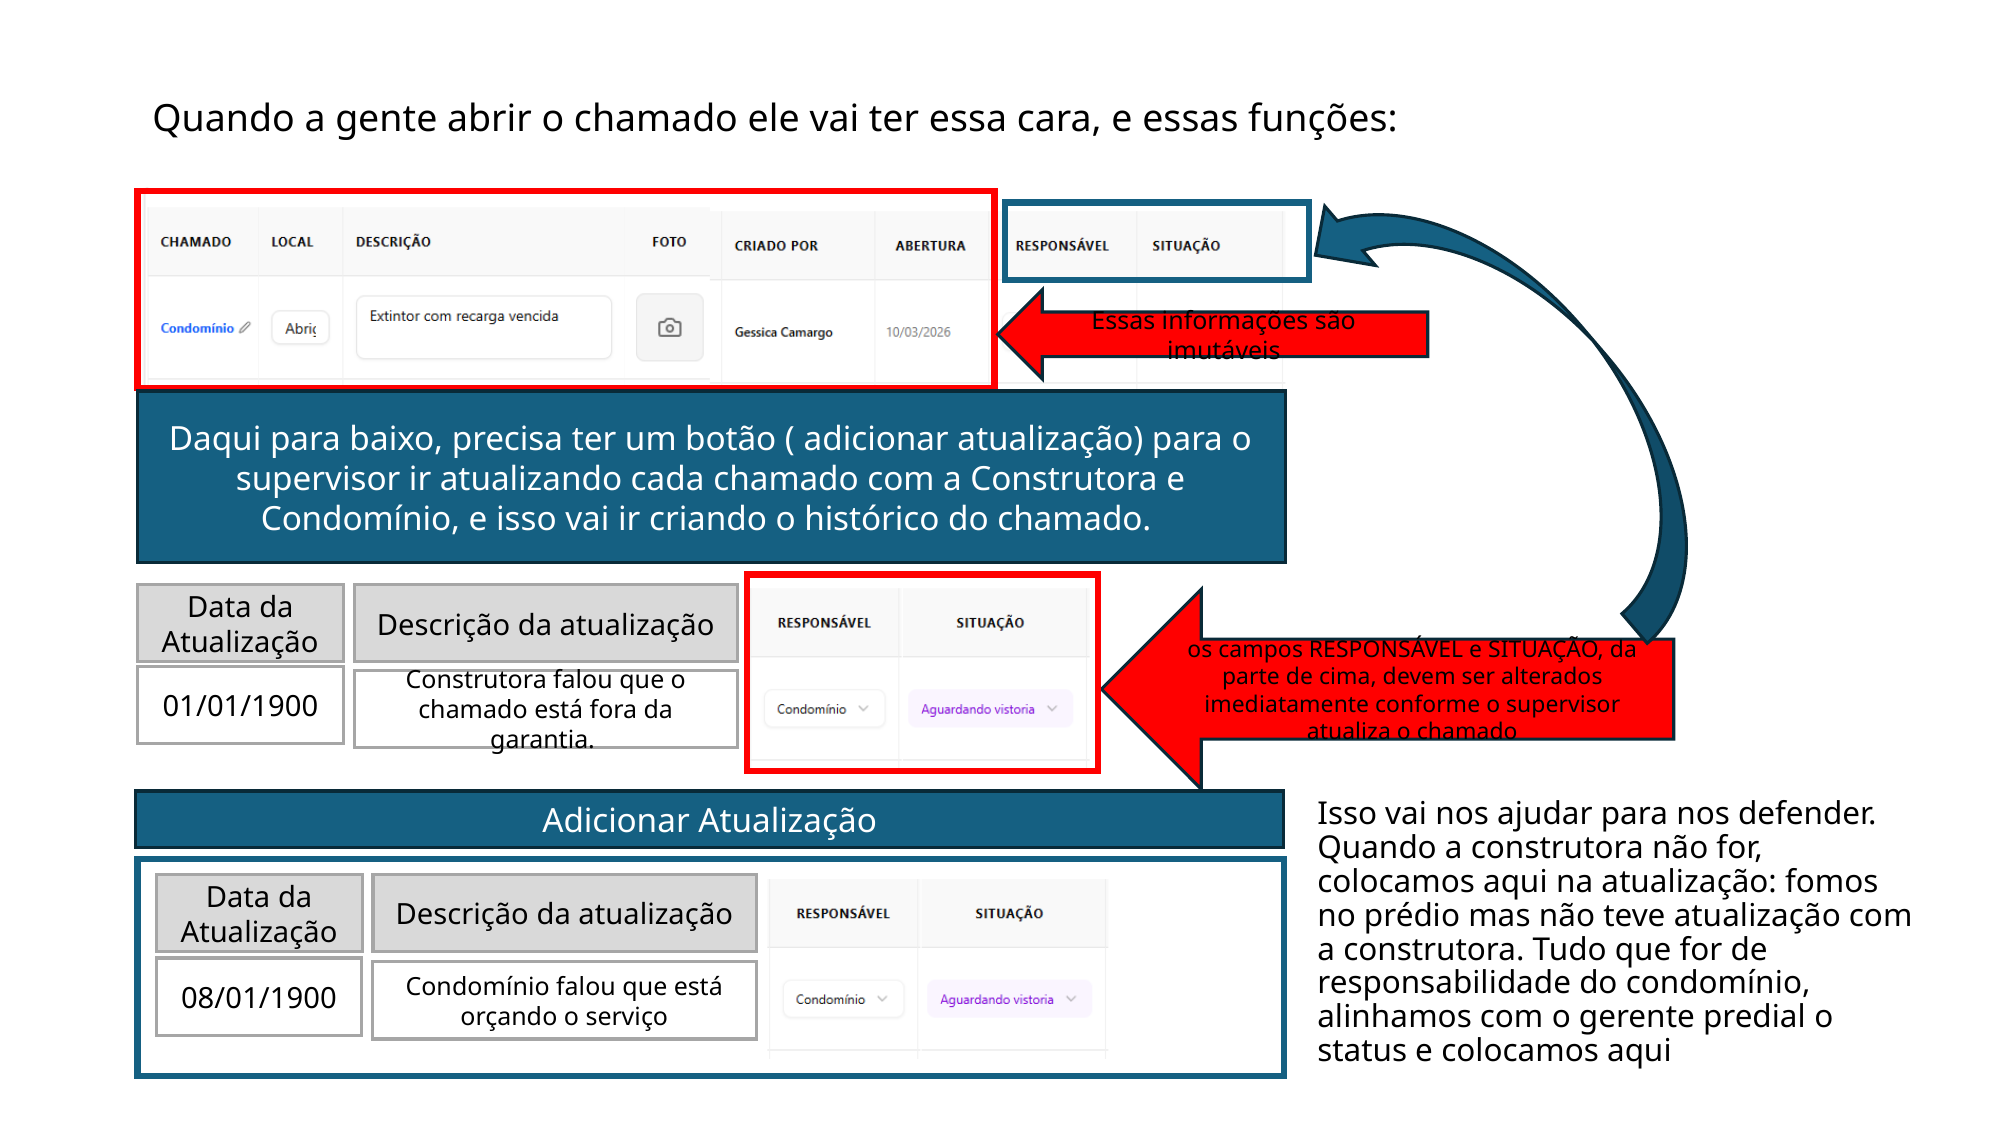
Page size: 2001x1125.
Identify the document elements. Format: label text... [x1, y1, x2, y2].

picture [750, 578, 1090, 768]
text_box os campos RESPONSÁVEL e SITUAÇÃO, da parte de cima, devem ser alterados imediatamente conforme o supervisor atualiza o chamado [1101, 589, 1674, 790]
picture [998, 191, 1286, 332]
text_box 01/01/1900 [137, 666, 344, 744]
picture [767, 862, 1109, 1059]
text_box Daqui para baixo, precisa ter um botão ( adicionar atualização) para o supervisor ir atualizando cada chamado com a Construtora e Condomínio, e isso vai ir criando o histórico do chamado. [137, 391, 1286, 563]
text_box Condomínio falou que está orçando o serviço [372, 961, 757, 1039]
text_box Adicionar Atualização [135, 790, 1284, 848]
text_box Descrição da atualização [354, 584, 738, 662]
picture [1008, 206, 1286, 277]
picture [998, 336, 1286, 391]
text_box 08/01/1900 [156, 957, 362, 1036]
text_box [1315, 206, 1687, 644]
text_box Isso vai nos ajudar para nos defender. Quando a construtora não for, colocamos aqui na atualização: fomos no prédio mas não teve atualização com a construtora. Tudo que for de responsabilidade do condomínio, alinhamos com o gerente predial o status e colocamos aqui [1302, 789, 1935, 1077]
text_box Data da Atualização [156, 874, 363, 952]
text_box Data da Atualização [137, 584, 344, 662]
text_box Construtora falou que o chamado está fora da garantia. [354, 670, 738, 748]
title Quando a gente abrir o chamado ele vai ter essa cara, e essas funções: [137, 59, 1863, 180]
text_box Descrição da atualização [372, 874, 757, 952]
text_box Essas informações são imutáveis [997, 289, 1428, 379]
picture [141, 194, 991, 385]
